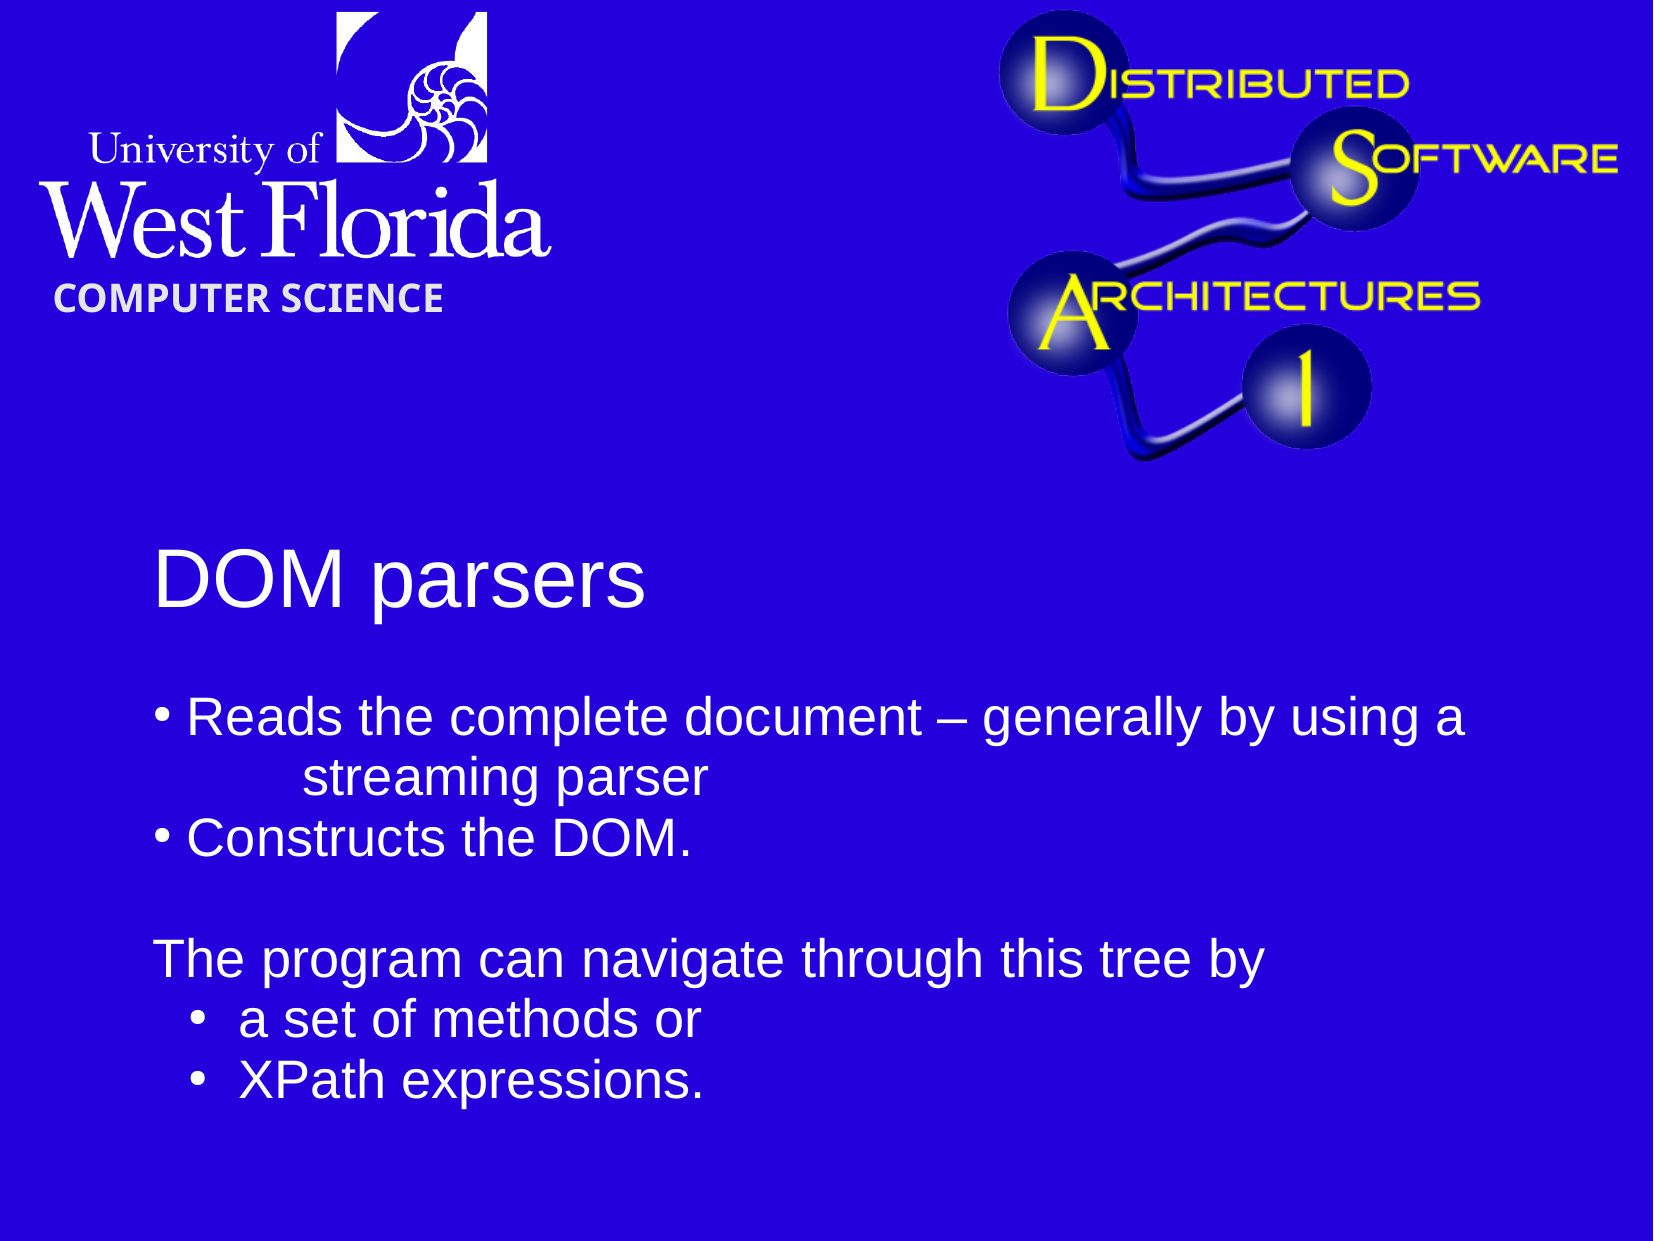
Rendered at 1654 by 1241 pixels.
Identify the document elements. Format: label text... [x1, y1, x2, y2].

picture [37, 0, 559, 262]
text_box DOM parsers Reads the complete document – generally by using a streaming parser Constructs the DOM. The program can navigate through this tree by a set of methods or XPath expressions. [138, 525, 1501, 1118]
text_box COMPUTER SCIENCE [37, 262, 563, 334]
picture [910, 0, 1653, 506]
